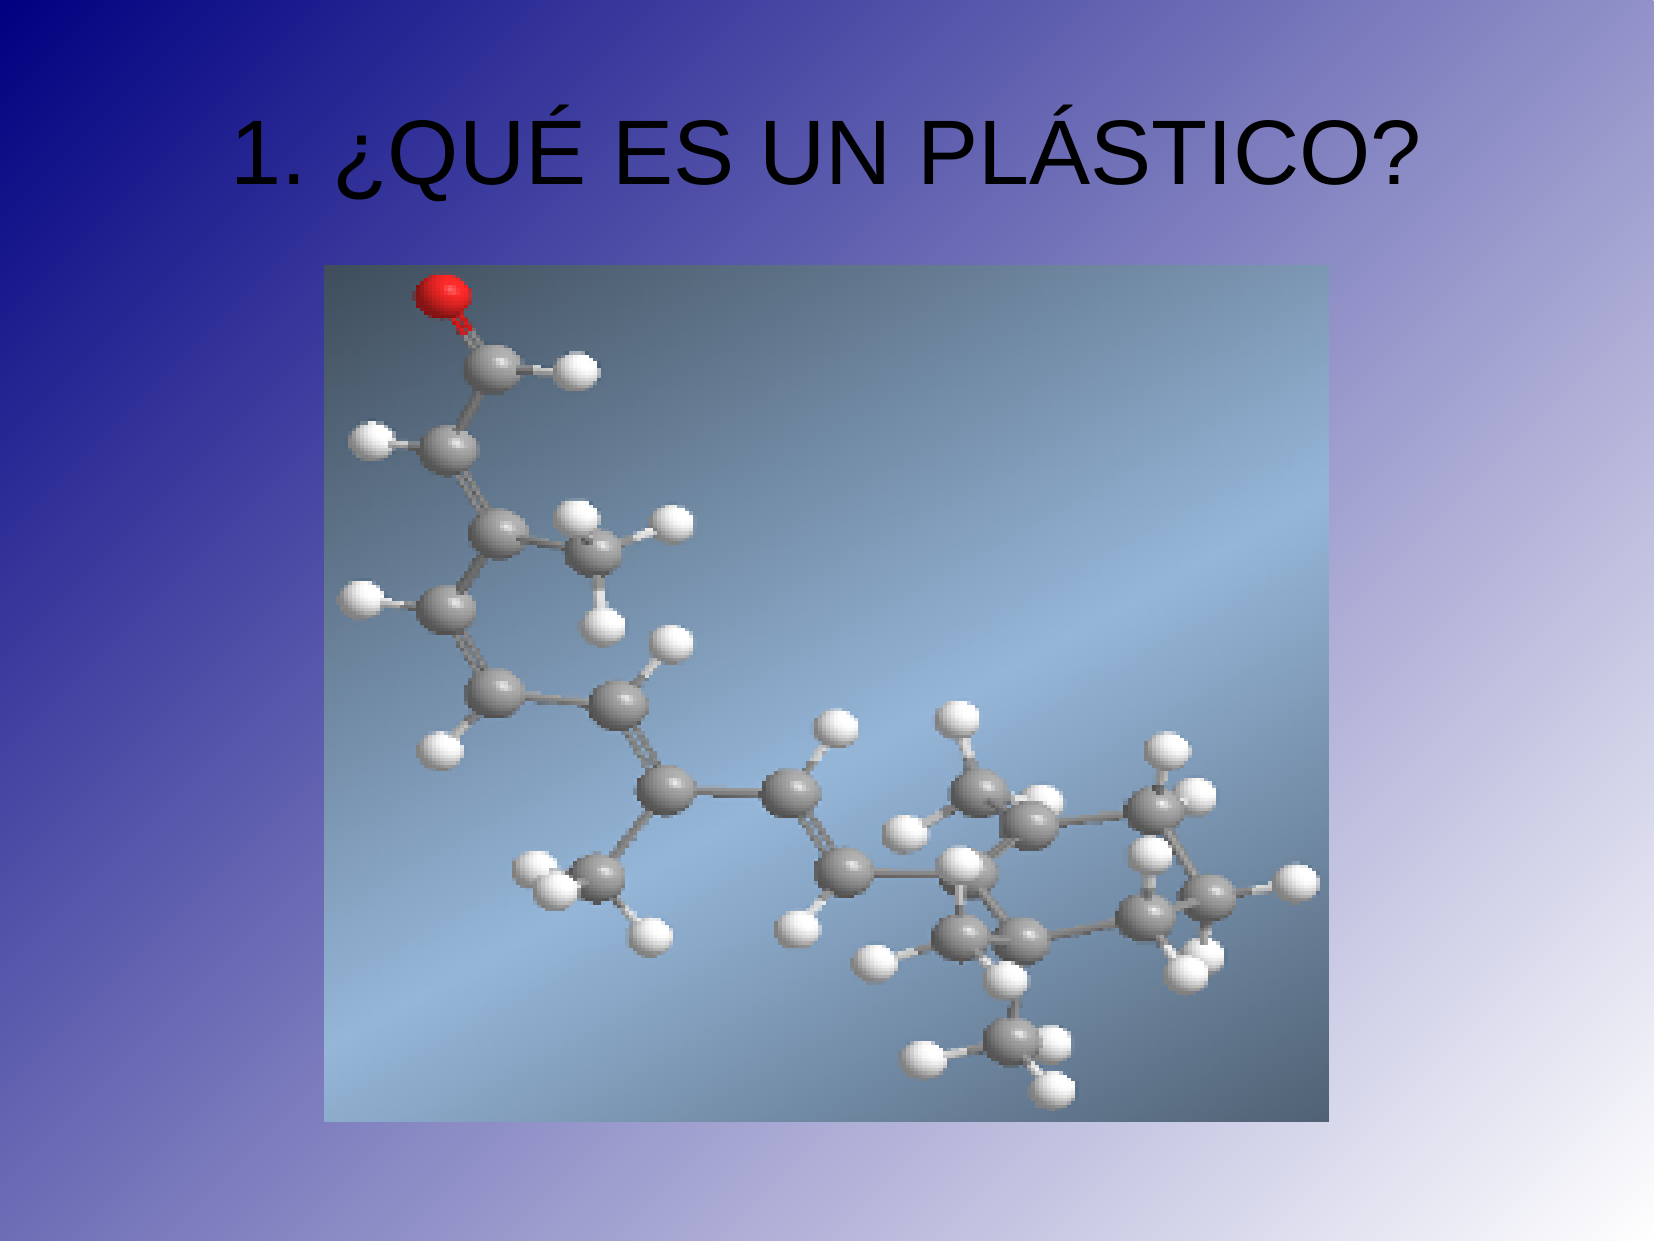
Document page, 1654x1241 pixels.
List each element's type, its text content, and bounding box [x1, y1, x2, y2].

picture [324, 265, 1329, 1123]
title 1. ¿QUÉ ES UN PLÁSTICO? [82, 49, 1571, 257]
